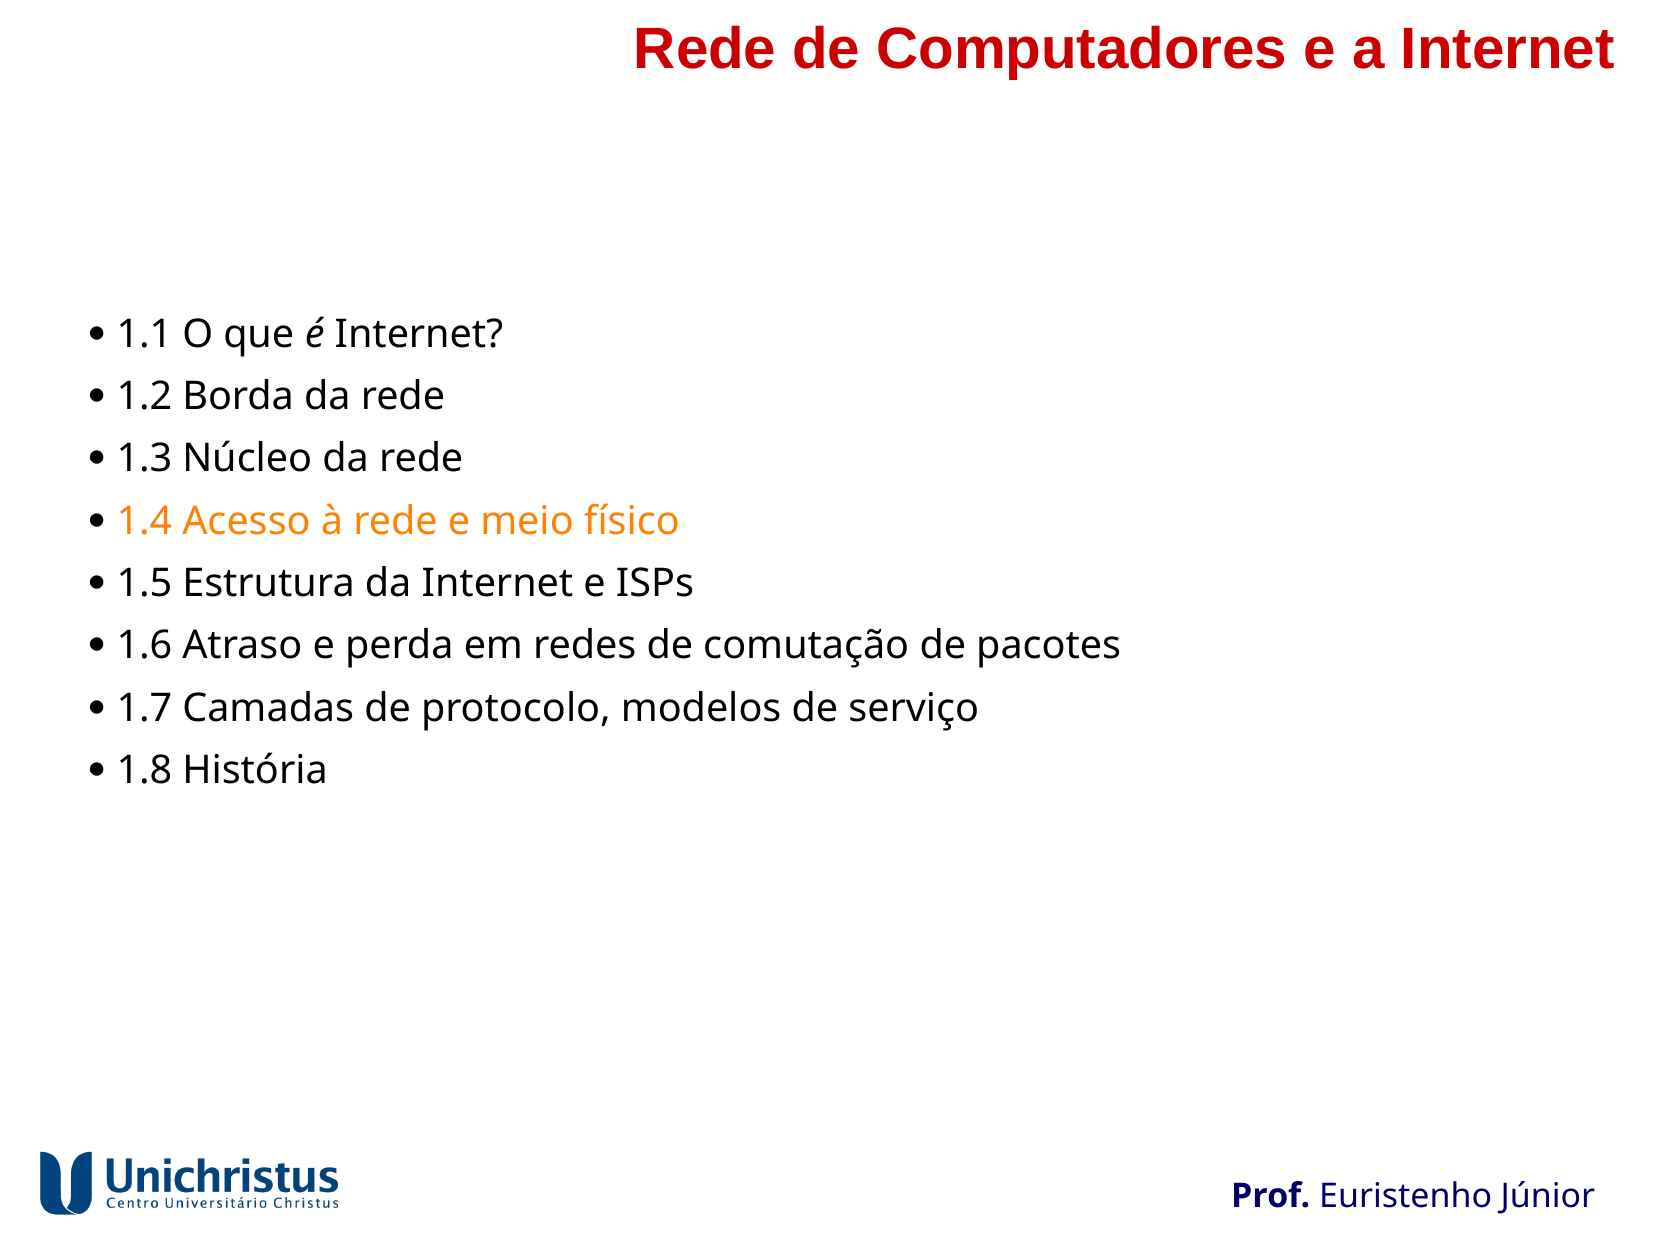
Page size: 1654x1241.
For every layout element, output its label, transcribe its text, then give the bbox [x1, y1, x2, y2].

list  1.1 O que é Internet?  1.2 Borda da rede  1.3 Núcleo da rede  1.4 Acesso à rede e meio físico  1.5 Estrutura da Internet e ISPs  1.6 Atraso e perda em redes de comutação de pacotes  1.7 Camadas de protocolo, modelos de serviço  1.8 História [0, 300, 1459, 941]
picture [35, 1148, 343, 1217]
text_box Rede de Computadores e a Internet [619, 8, 1654, 154]
text_box Prof. Euristenho Júnior [1216, 1163, 1654, 1224]
